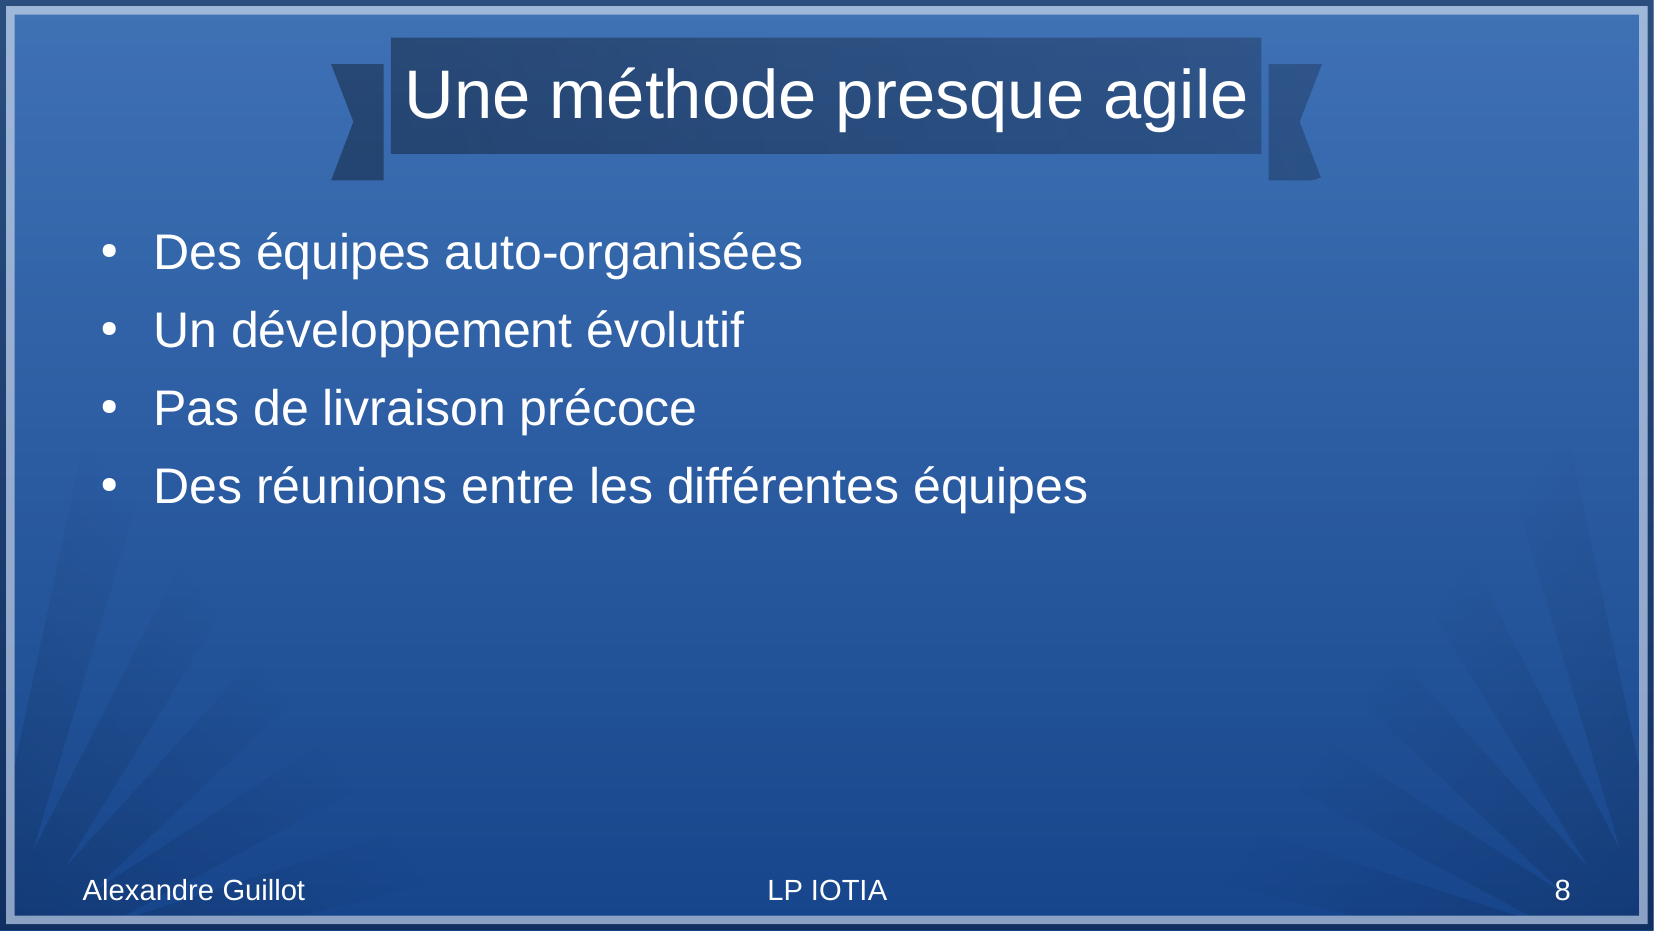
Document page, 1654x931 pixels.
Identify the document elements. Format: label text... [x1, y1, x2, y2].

title Une méthode presque agile [389, 35, 1264, 154]
list Des équipes auto-organisées Un développement évolutif Pas de livraison précoce Des réunions entre les différentes équipes [82, 224, 1571, 848]
